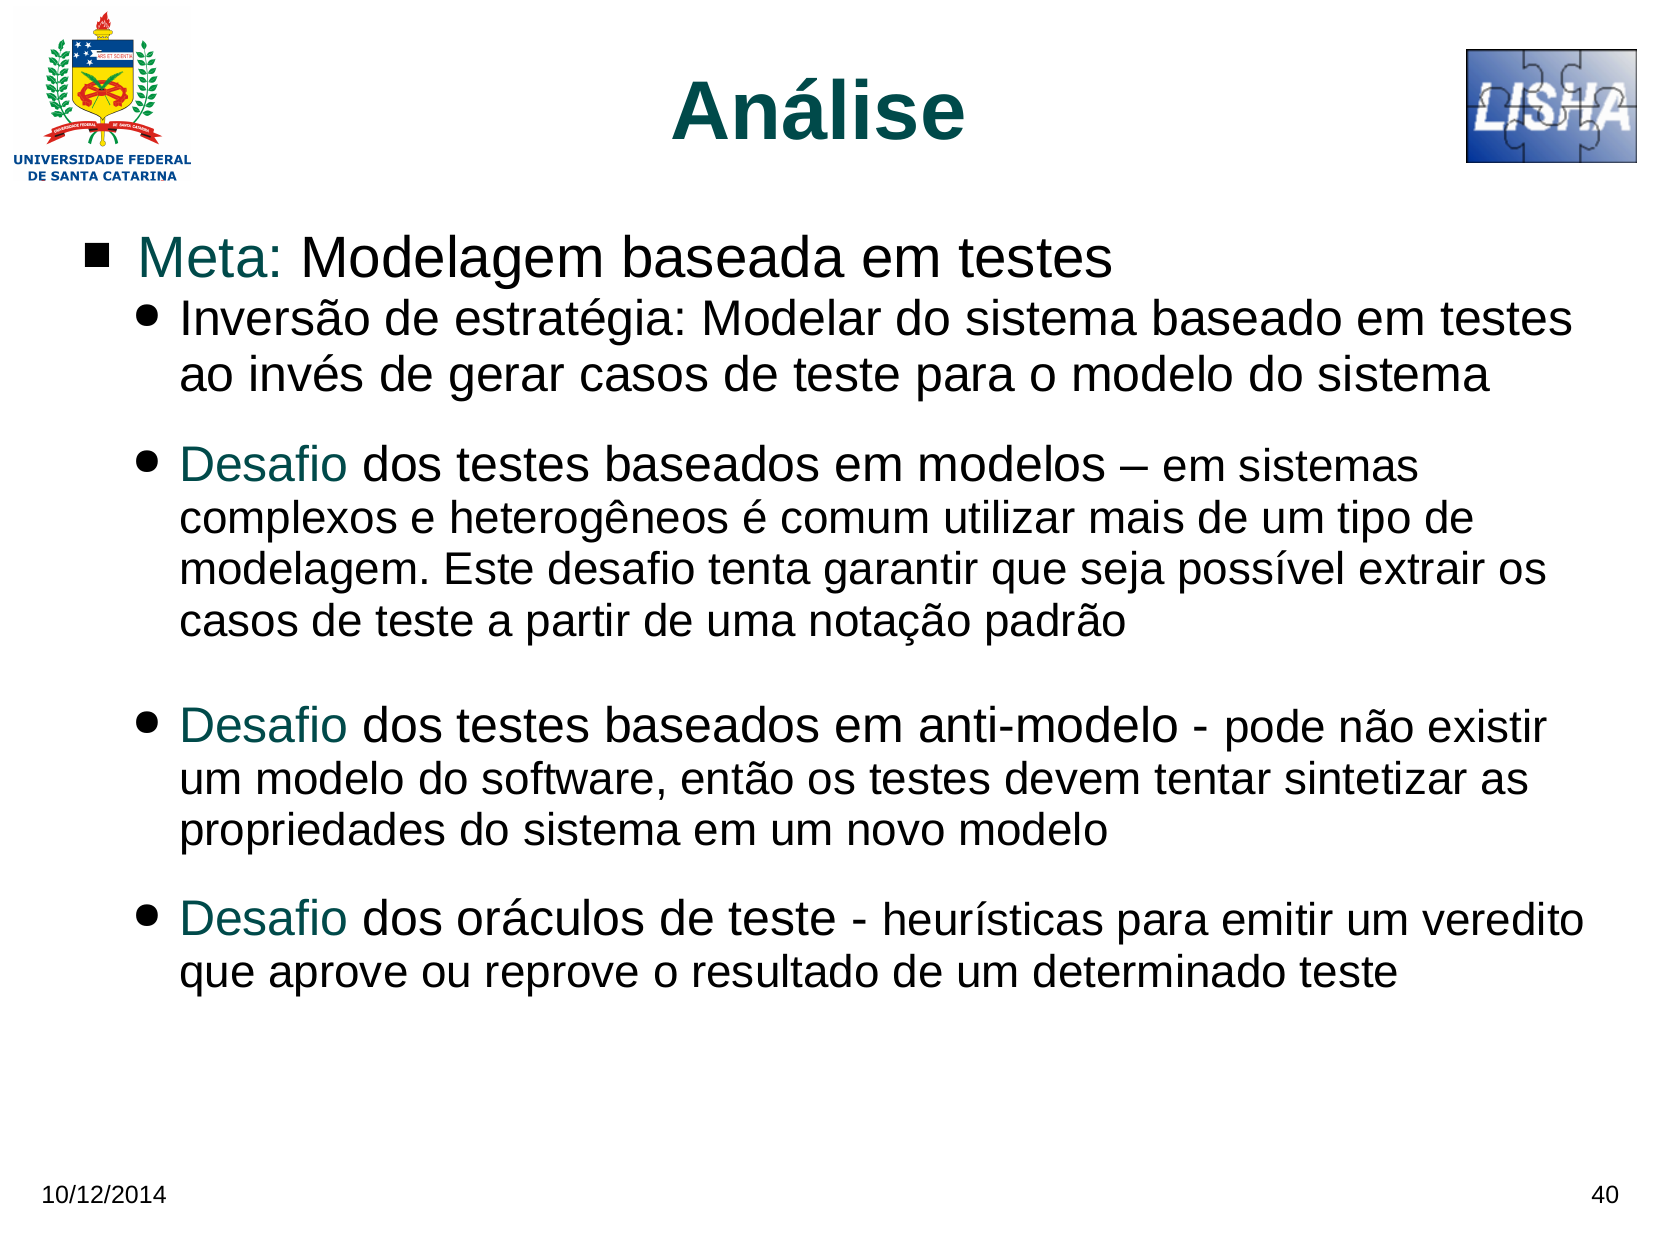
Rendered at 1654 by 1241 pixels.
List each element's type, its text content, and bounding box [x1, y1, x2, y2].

title Análise [212, 61, 1426, 174]
picture [1466, 49, 1637, 163]
picture [13, 6, 191, 181]
list Meta: Modelagem baseada em testes Inversão de estratégia: Modelar do sistema baseado em testes ao invés de gerar casos de teste para o modelo do sistema Desafio dos testes baseados em modelos – em sistemas complexos e heterogêneos é comum utilizar mais de um tipo de modelagem. Este desafio tenta garantir que seja possível extrair os casos de teste a partir de uma notação padrão Desafio dos testes baseados em anti-modelo - pode não existir um modelo do software, então os testes devem tentar sintetizar as propriedades do sistema em um novo modelo Desafio dos oráculos de teste - heurísticas para emitir um veredito que aprove ou reprove o resultado de um determinado teste [37, 225, 1613, 1163]
